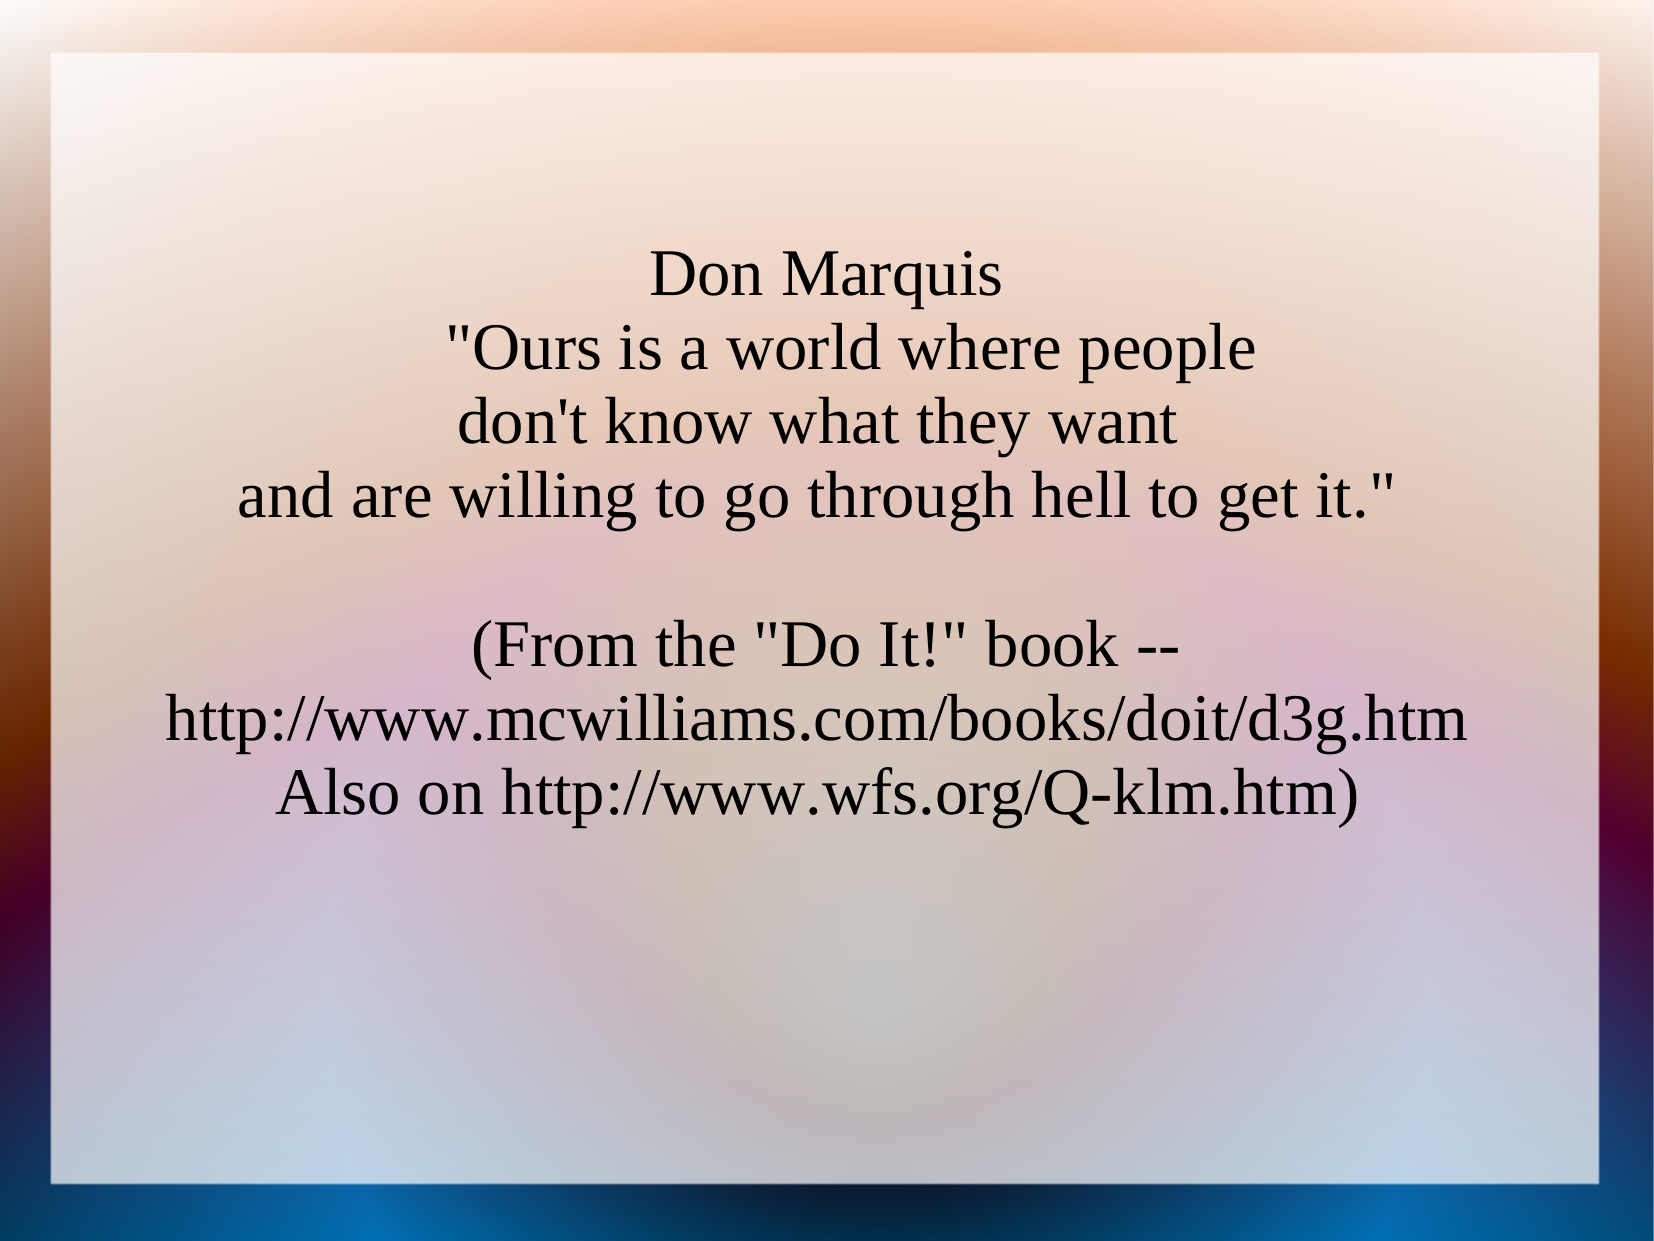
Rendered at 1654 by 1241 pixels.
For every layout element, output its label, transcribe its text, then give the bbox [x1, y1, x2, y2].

subtitle Don Marquis "Ours is a world where people don't know what they want and are willing to go through hell to get it." (From the "Do It!" book -- http://www.mcwilliams.com/books/doit/d3g.htm Also on http://www.wfs.org/Q-klm.htm) [82, 55, 1571, 1010]
picture [0, 0, 1654, 1241]
